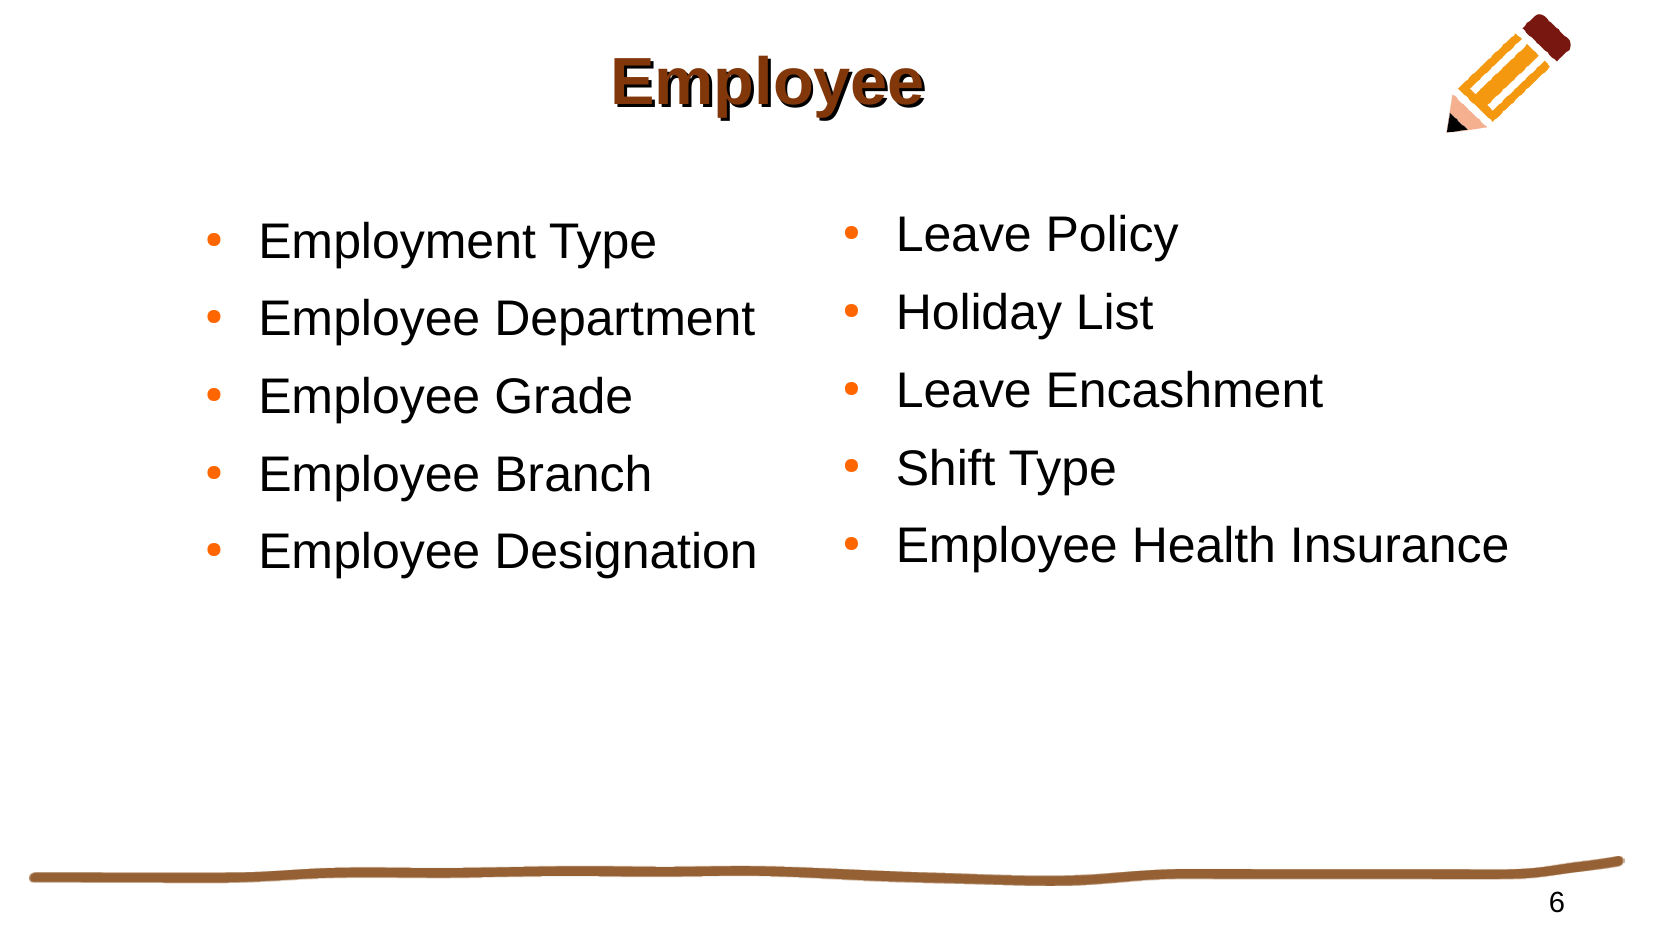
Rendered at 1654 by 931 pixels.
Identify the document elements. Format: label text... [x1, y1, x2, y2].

list Employment Type Employee Department Employee Grade Employee Branch Employee Designation [187, 212, 812, 863]
picture [1446, 14, 1571, 133]
title Employee [88, 29, 1447, 133]
list Leave Policy Holiday List Leave Encashment Shift Type Employee Health Insurance [825, 206, 1538, 857]
picture [29, 856, 1625, 886]
